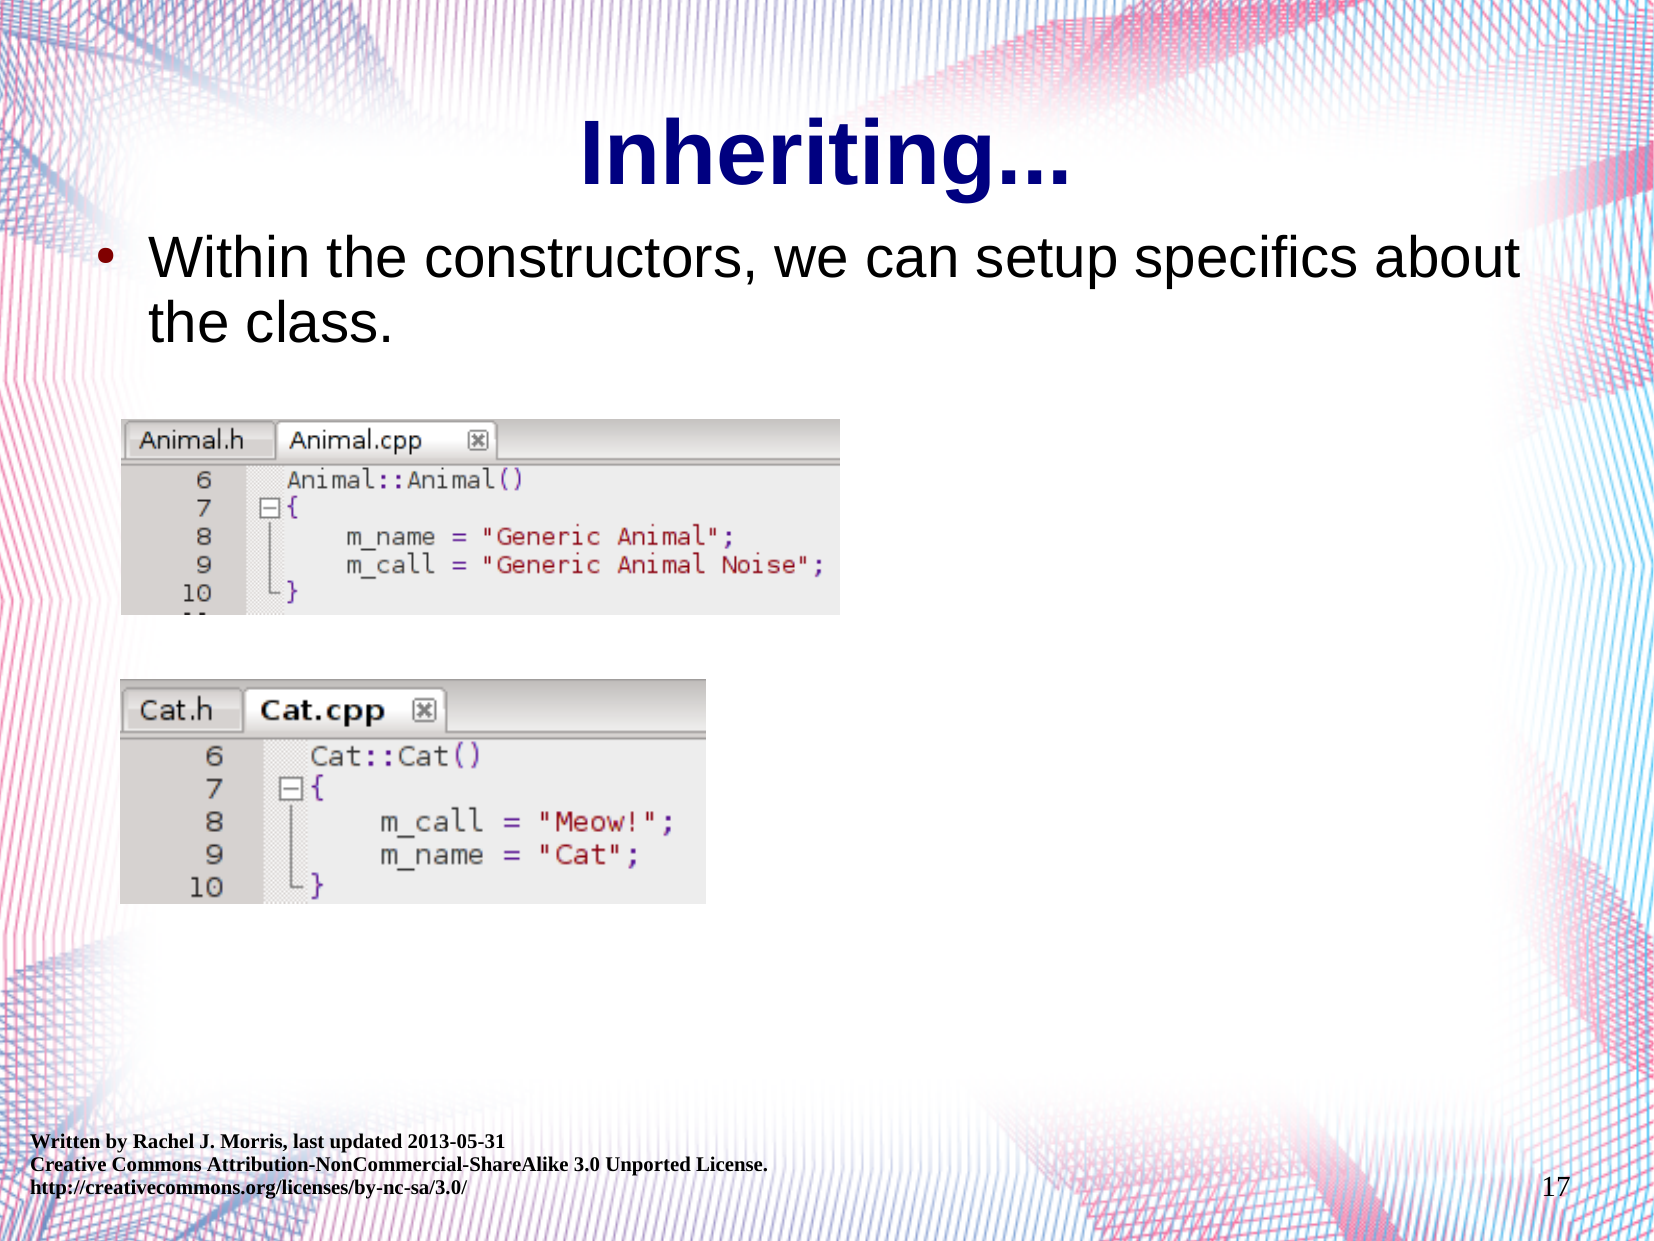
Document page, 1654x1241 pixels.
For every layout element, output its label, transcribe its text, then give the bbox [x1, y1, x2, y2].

title Inheriting... [82, 49, 1571, 257]
picture [0, 0, 1654, 1241]
list Within the constructors, we can setup specifics about the class. [77, 225, 1566, 481]
